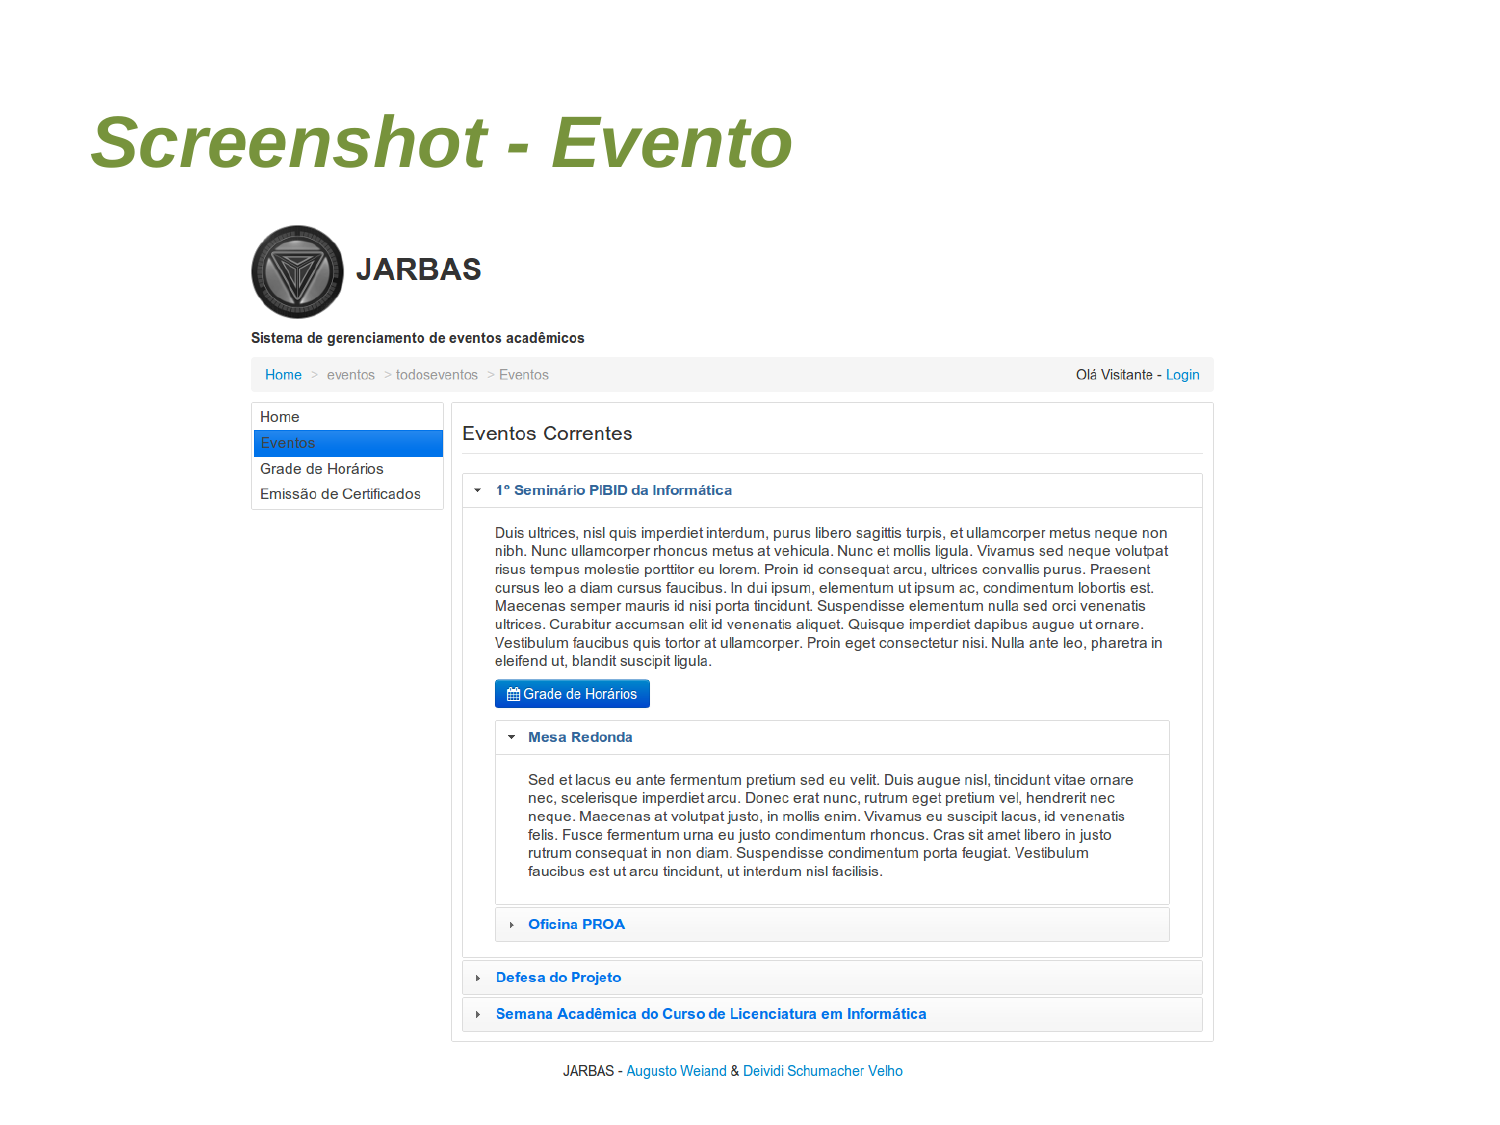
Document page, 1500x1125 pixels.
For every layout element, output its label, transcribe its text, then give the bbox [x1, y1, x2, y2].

picture [81, 215, 1382, 1090]
title Screenshot - Evento [75, 45, 1425, 233]
